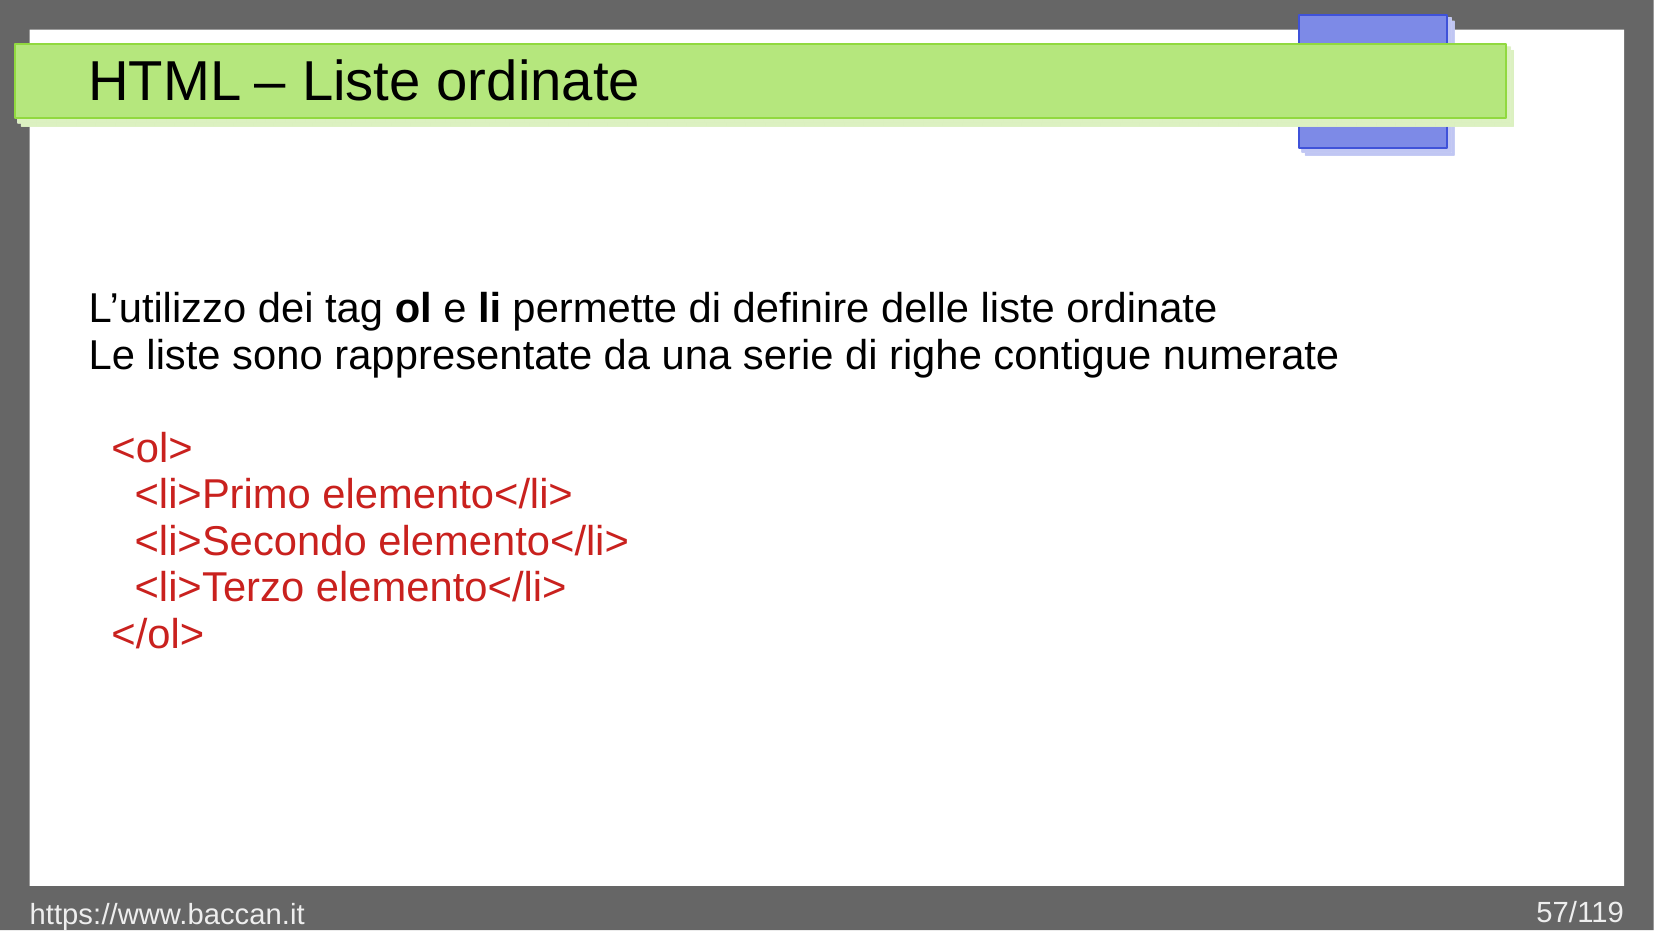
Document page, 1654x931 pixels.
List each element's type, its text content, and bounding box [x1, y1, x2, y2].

text_box L’utilizzo dei tag ol e li permette di definire delle liste ordinate Le liste sono rappresentate da una serie di righe contigue numerate <ol> <li>Primo elemento</li> <li>Secondo elemento</li> <li>Terzo elemento</li> </ol> [88, 113, 1565, 876]
title HTML – Liste ordinate [88, 44, 1506, 113]
